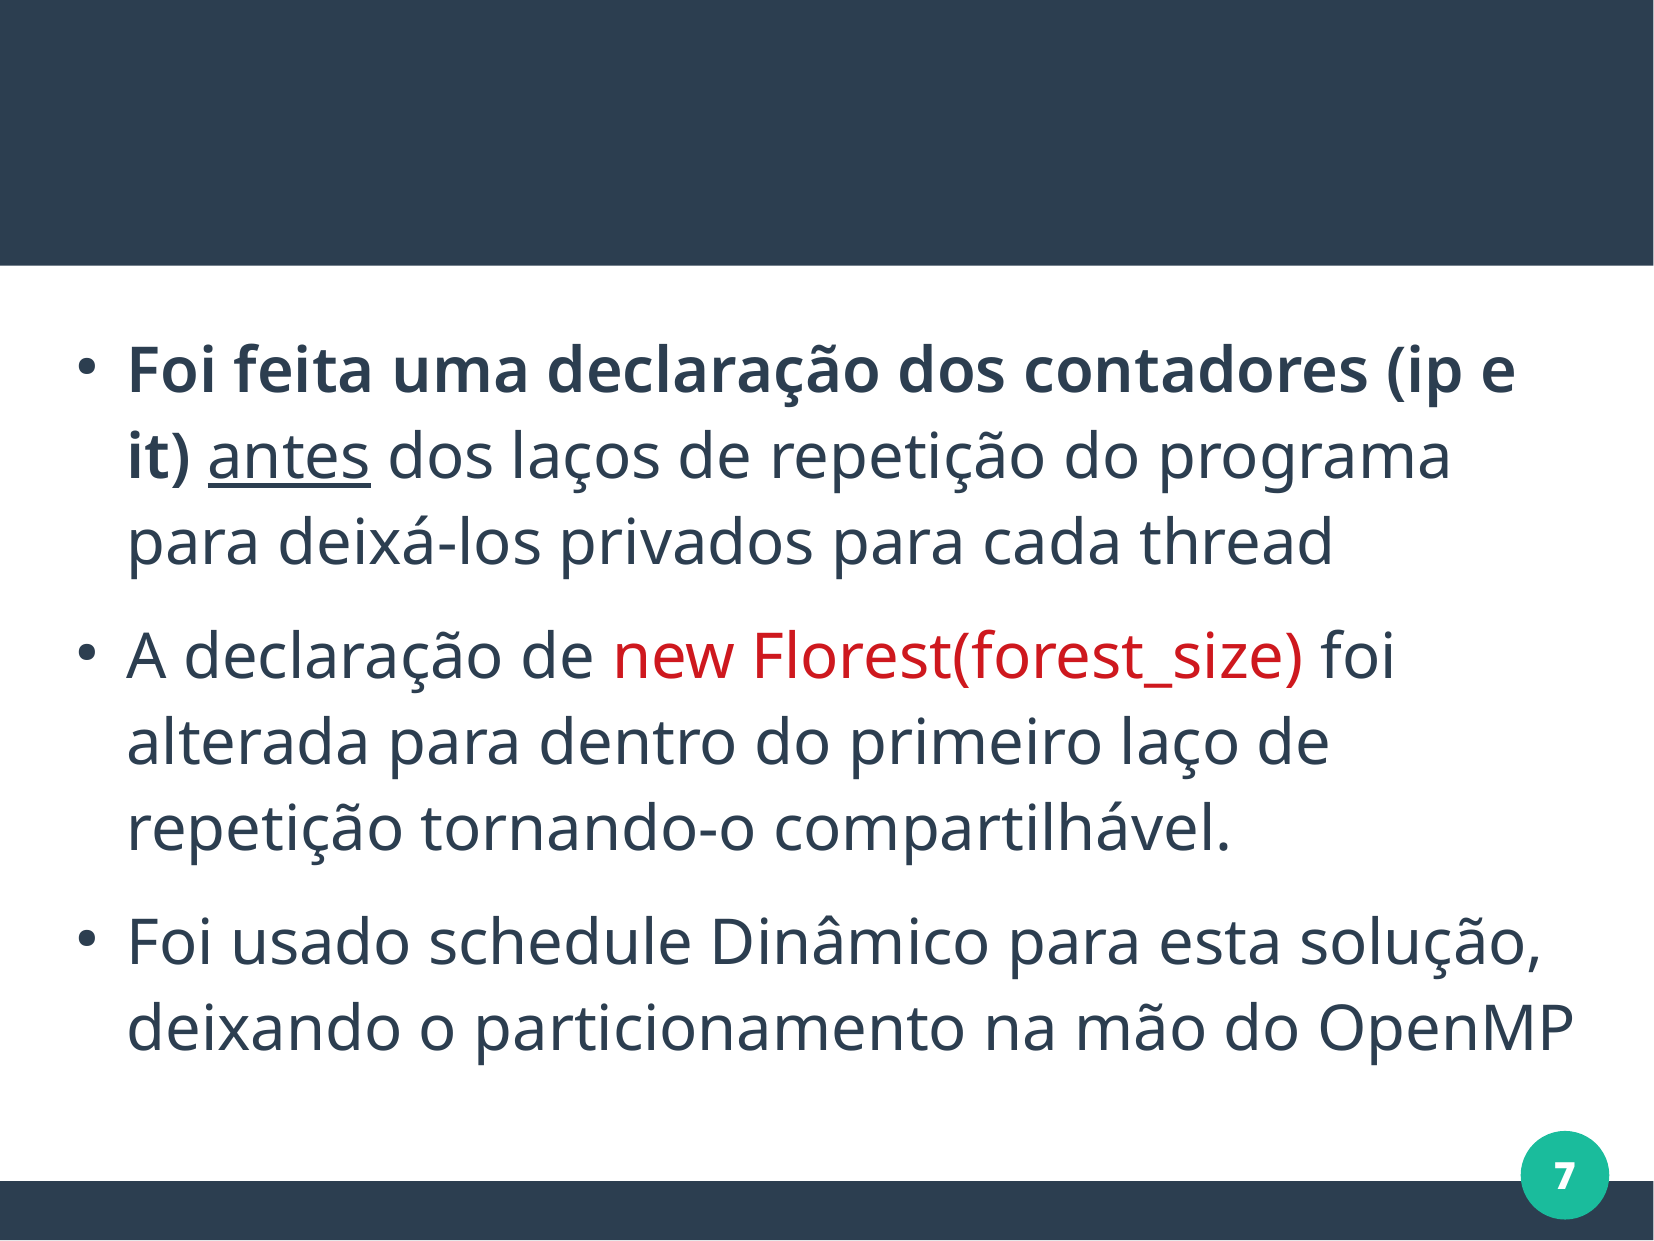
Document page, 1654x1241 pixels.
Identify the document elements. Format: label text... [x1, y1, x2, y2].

list Foi feita uma declaração dos contadores (ip e it) antes dos laços de repetição do programa para deixá-los privados para cada thread A declaração de new Florest(forest_size) foi alterada para dentro do primeiro laço de repetição tornando-o compartilhável. Foi usado schedule Dinâmico para esta solução, deixando o particionamento na mão do OpenMP [59, 324, 1595, 1152]
